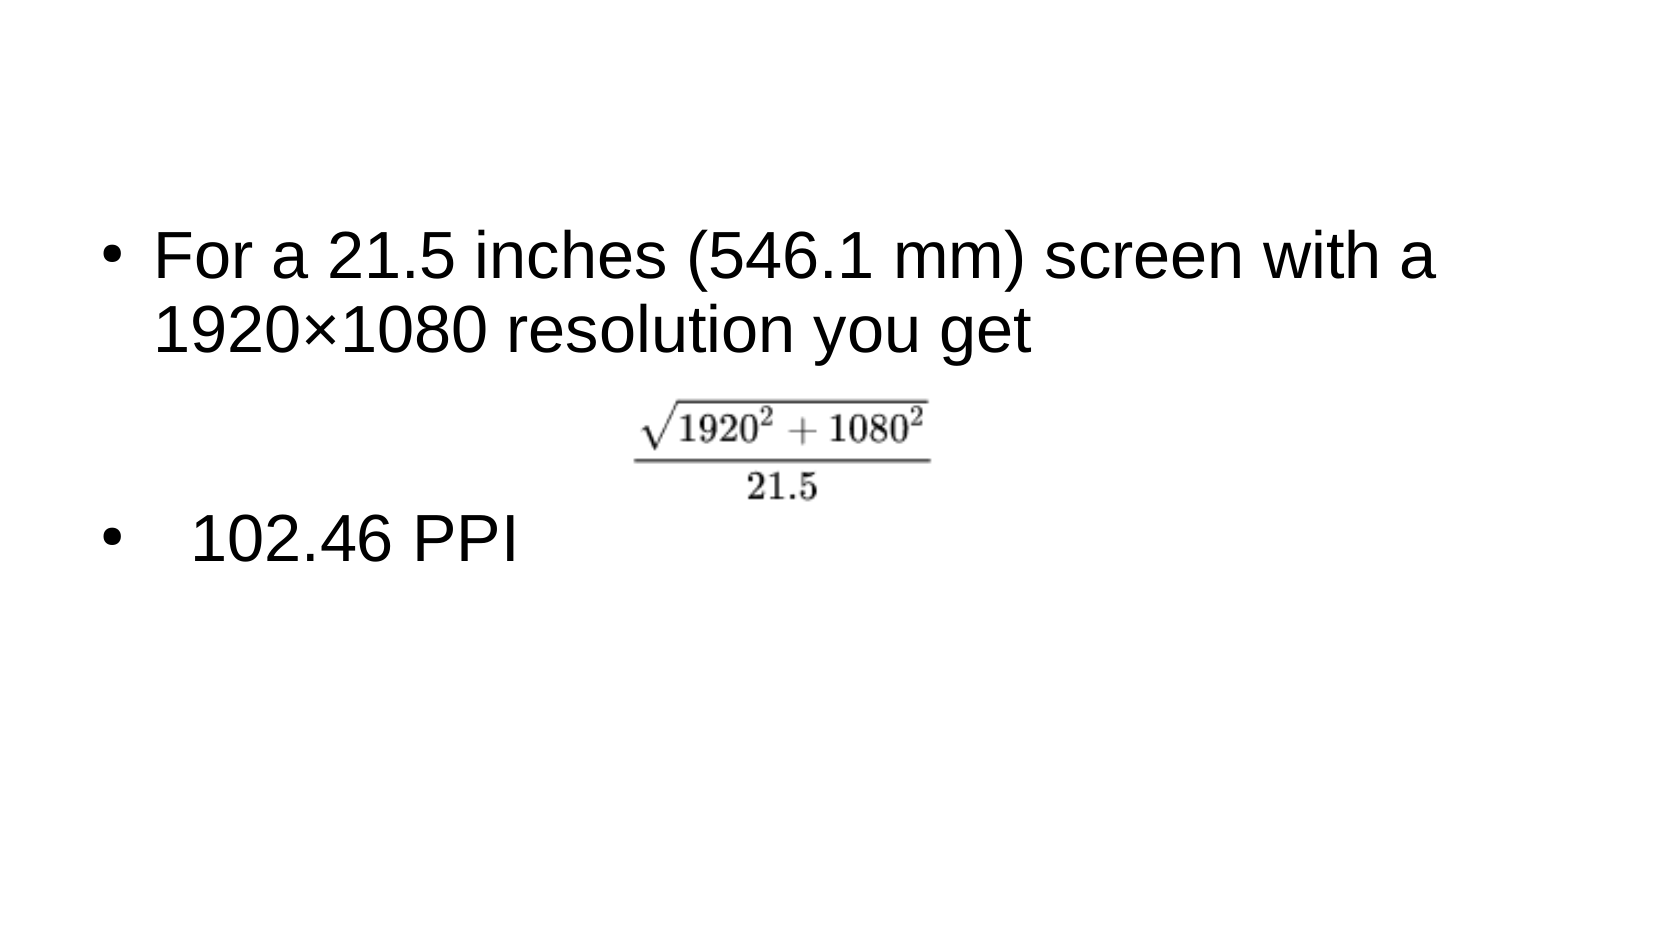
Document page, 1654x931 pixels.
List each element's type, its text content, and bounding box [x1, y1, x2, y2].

picture [630, 395, 936, 504]
list For a 21.5 inches (546.1 mm) screen with a 1920×1080 resolution you get 102.46 PPI [82, 217, 1571, 758]
